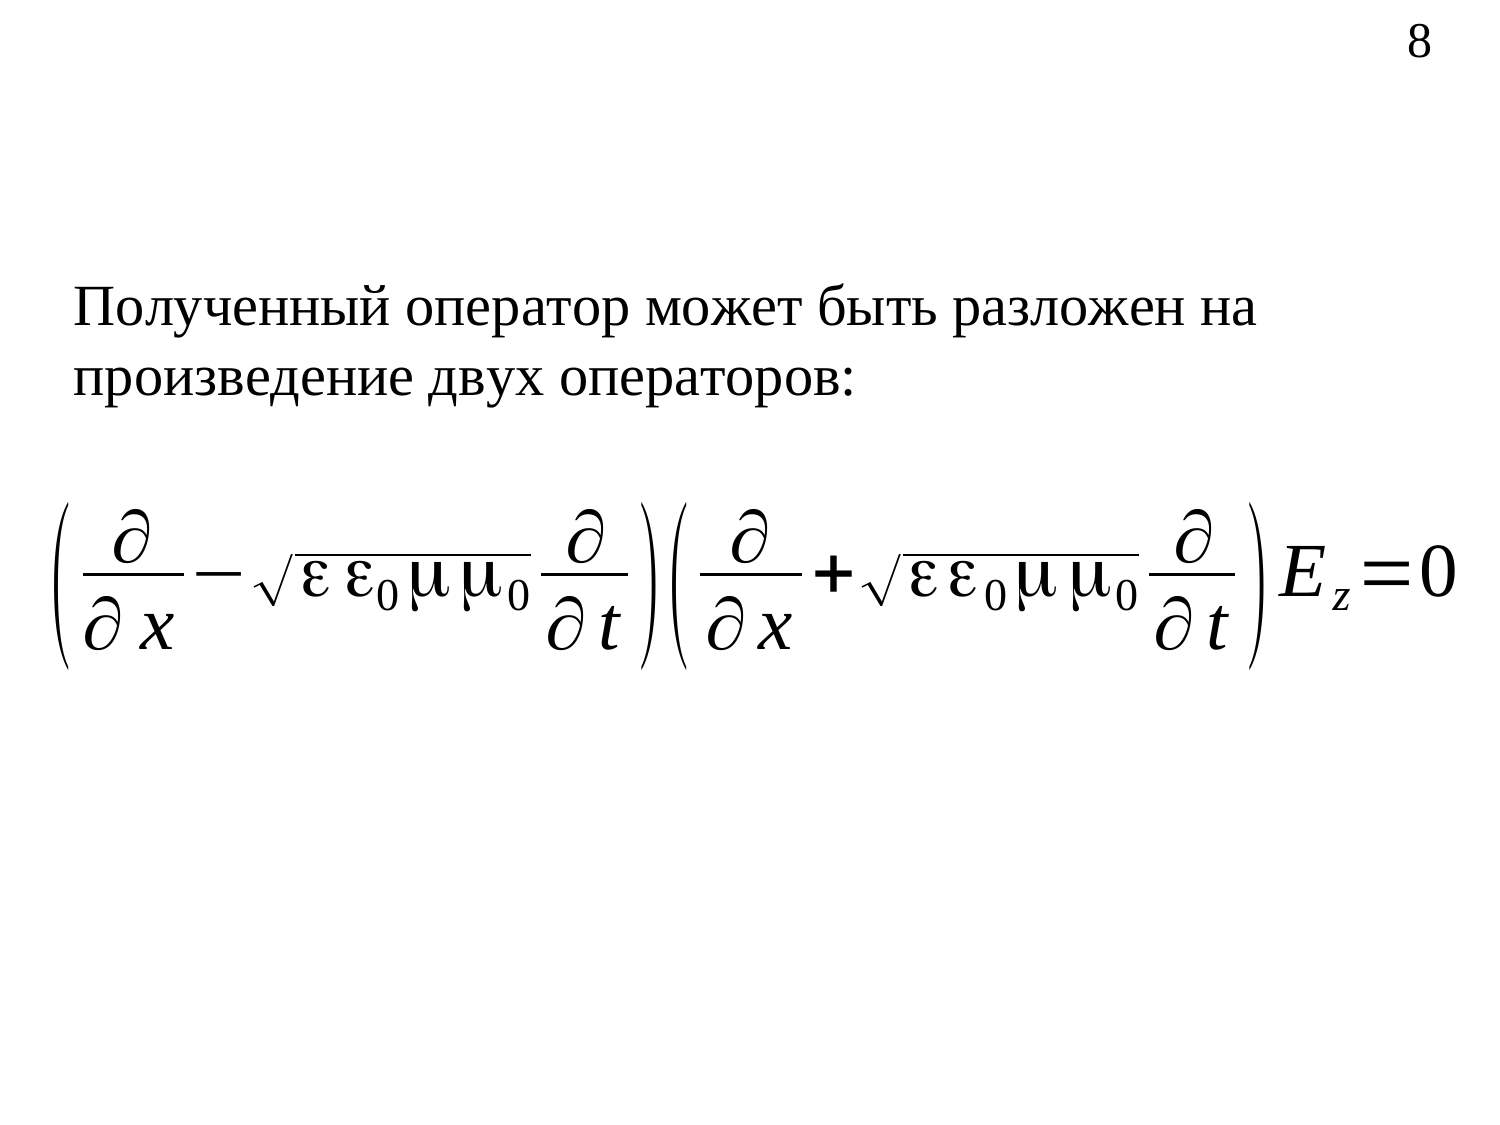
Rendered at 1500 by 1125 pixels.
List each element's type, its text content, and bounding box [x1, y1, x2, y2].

text_box Полученный оператор может быть разложен на произведение двух операторов: [59, 259, 1441, 485]
chart [29, 496, 1480, 673]
